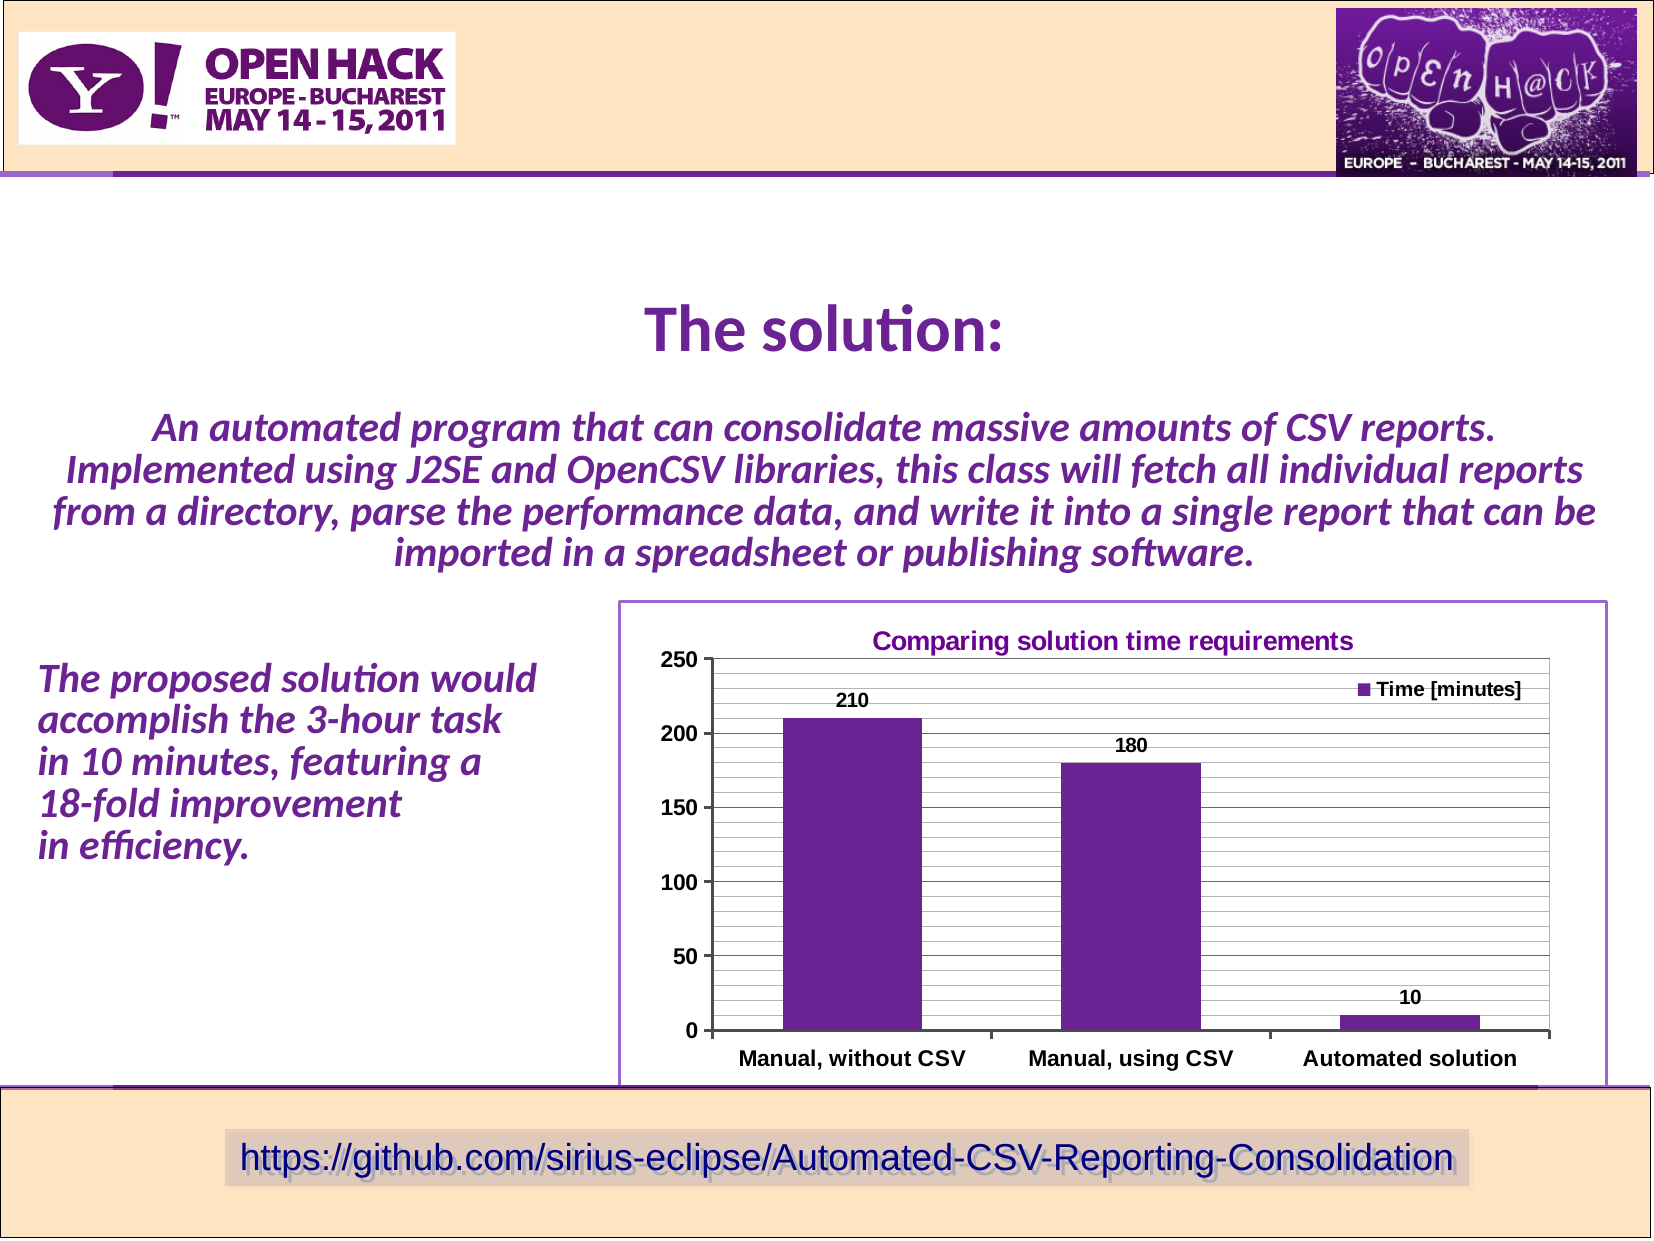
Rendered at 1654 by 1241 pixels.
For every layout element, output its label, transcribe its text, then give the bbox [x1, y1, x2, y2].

chart [617, 600, 1609, 1085]
subtitle The solution: An automated program that can consolidate massive amounts of CSV reports. Implemented using J2SE and OpenCSV libraries, this class will fetch all individual reports from a directory, parse the performance data, and write it into a single report that can be imported in a spreadsheet or publishing software. The proposed solution would accomplish the 3-hour task in 10 minutes, featuring a 18-fold improvement in efficiency. [37, 234, 1613, 980]
text_box [3, 0, 1654, 174]
picture [1336, 8, 1637, 177]
picture [18, 31, 456, 145]
text_box [0, 1087, 1651, 1238]
text_box https://github.com/sirius-eclipse/Automated-CSV-Reporting-Consolidation [225, 1129, 1470, 1187]
